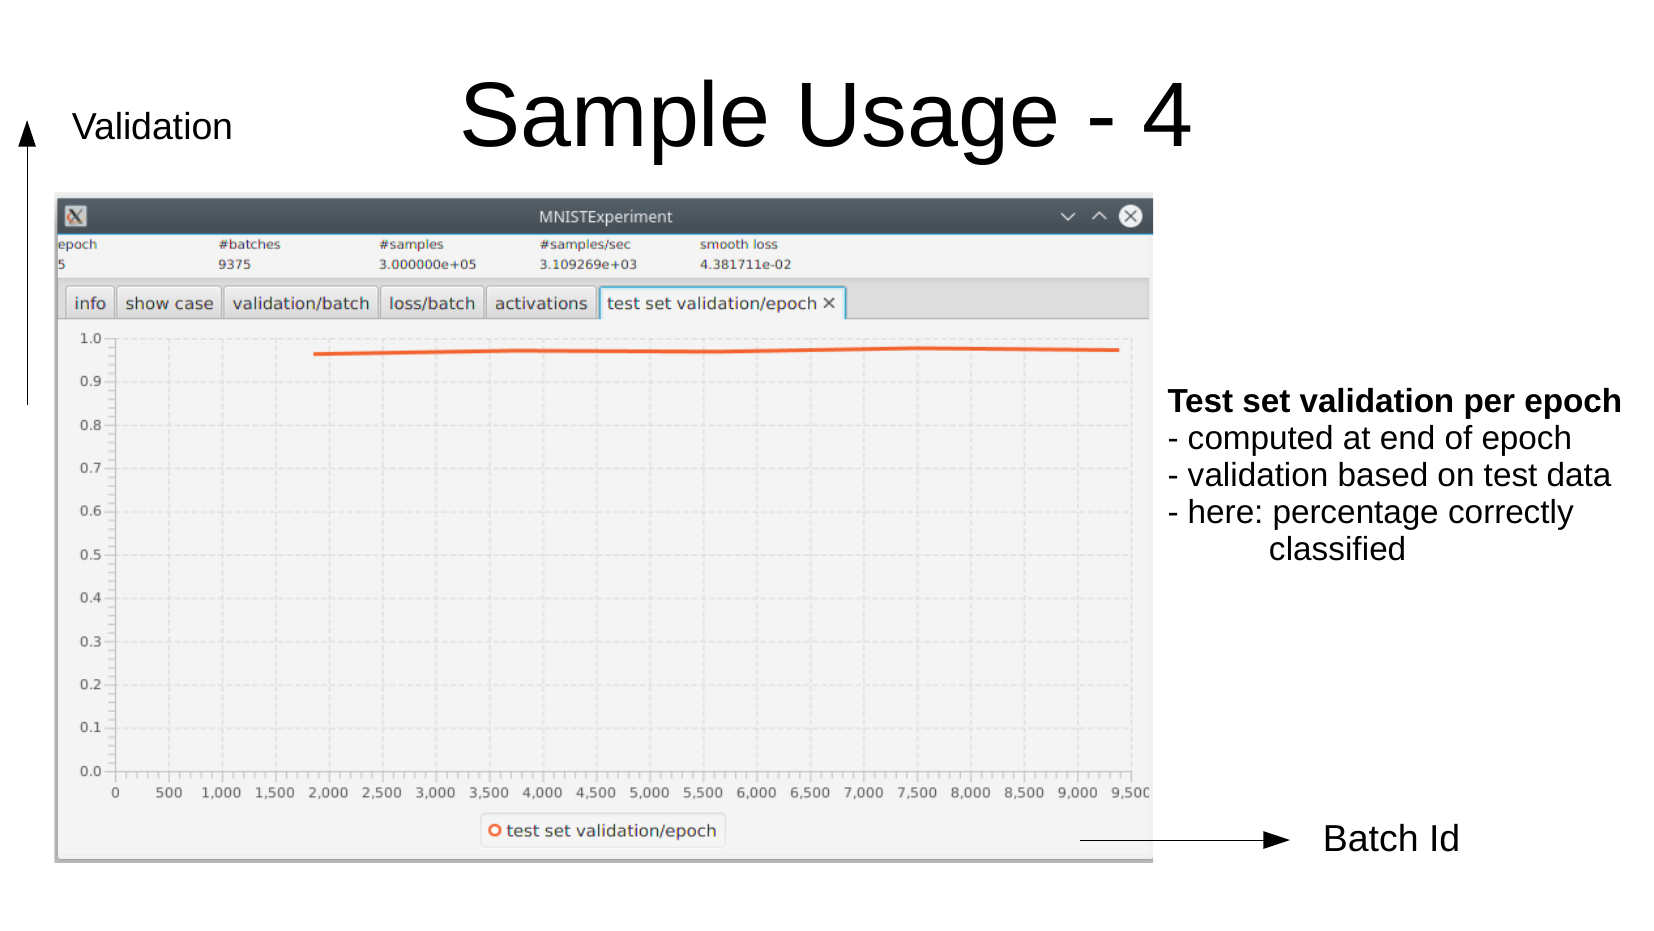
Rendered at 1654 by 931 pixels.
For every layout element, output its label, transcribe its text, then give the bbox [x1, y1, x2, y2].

text_box Batch Id [1308, 810, 1476, 868]
picture [54, 192, 1154, 863]
text_box Validation [57, 98, 249, 156]
text_box Test set validation per epoch - computed at end of epoch - validation based on test data - here: percentage correctly classified [1152, 375, 1638, 575]
title Sample Usage - 4 [82, 37, 1571, 193]
